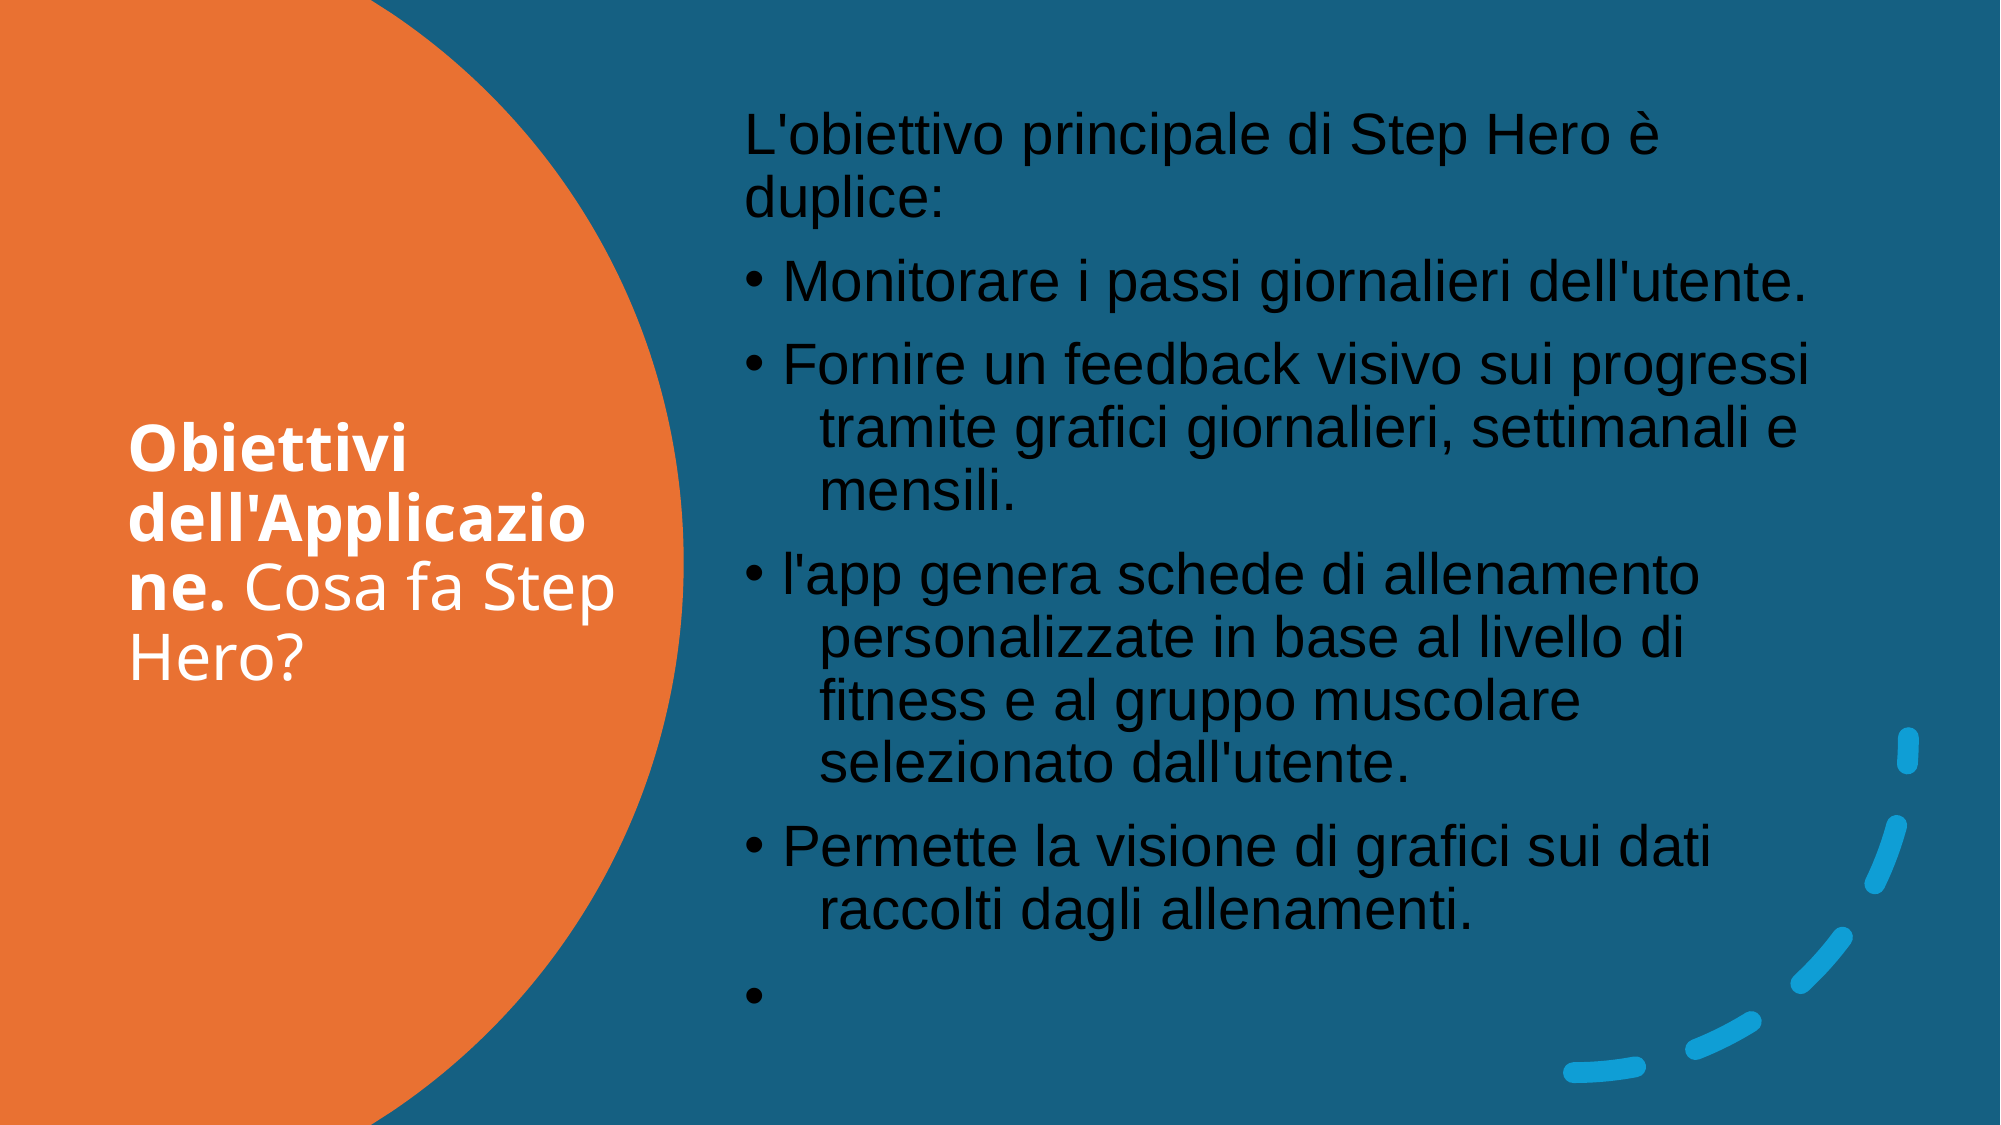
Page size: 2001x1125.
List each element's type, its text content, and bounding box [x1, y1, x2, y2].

title Obiettivi dell'Applicazione. Cosa fa Step Hero? [112, 189, 638, 922]
list L'obiettivo principale di Step Hero è duplice: Monitorare i passi giornalieri dell'utente. Fornire un feedback visivo sui progressi tramite grafici giornalieri, settimanali e mensili. l'app genera schede di allenamento personalizzate in base al livello di fitness e al gruppo muscolare selezionato dall'utente. Permette la visione di grafici sui dati raccolti dagli allenamenti. [729, 97, 1863, 1014]
text_box [0, 0, 2000, 1125]
